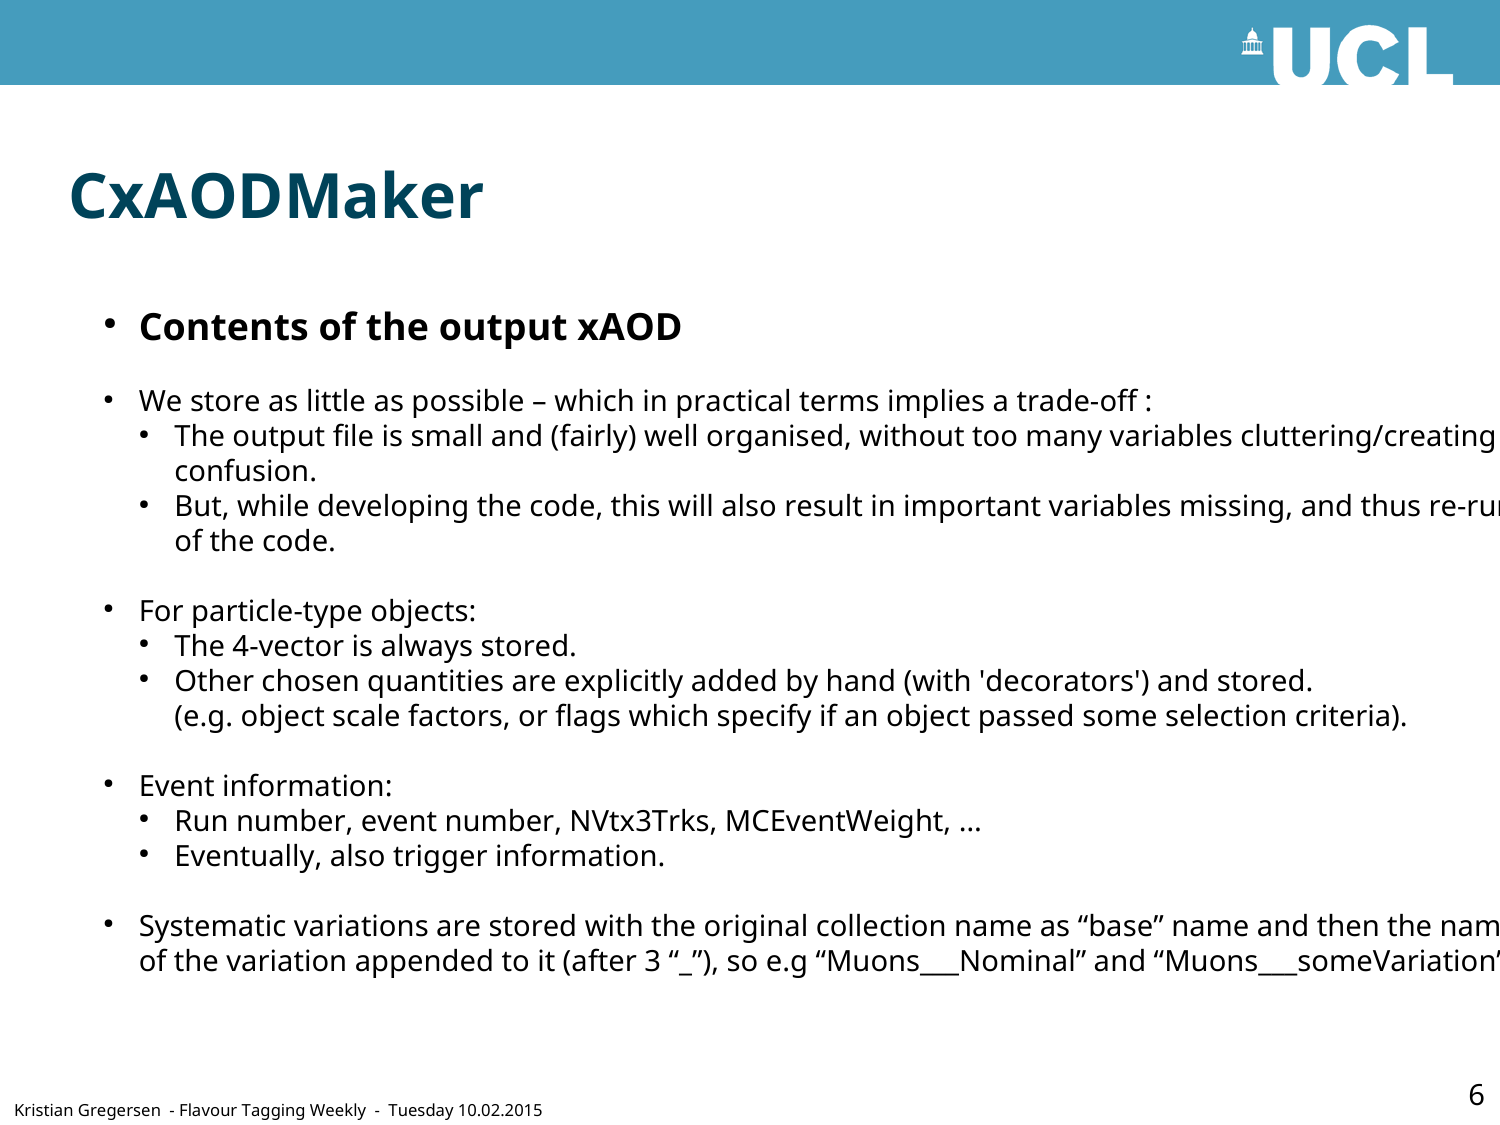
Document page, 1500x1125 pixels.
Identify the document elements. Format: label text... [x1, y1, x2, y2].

text_box Contents of the output xAOD We store as little as possible – which in practical terms implies a trade-off : The output file is small and (fairly) well organised, without too many variables cluttering/creating confusion. But, while developing the code, this will also result in important variables missing, and thus re-running of the code. For particle-type objects: The 4-vector is always stored. Other chosen quantities are explicitly added by hand (with 'decorators') and stored. (e.g. object scale factors, or flags which specify if an object passed some selection criteria). Event information: Run number, event number, NVtx3Trks, MCEventWeight, … Eventually, also trigger information. Systematic variations are stored with the original collection name as “base” name and then the name of the variation appended to it (after 3 “_”), so e.g “Muons___Nominal” and “Muons___someVariation”. [88, 295, 1482, 985]
title CxAODMaker [54, 148, 1447, 378]
picture [0, 0, 1500, 85]
